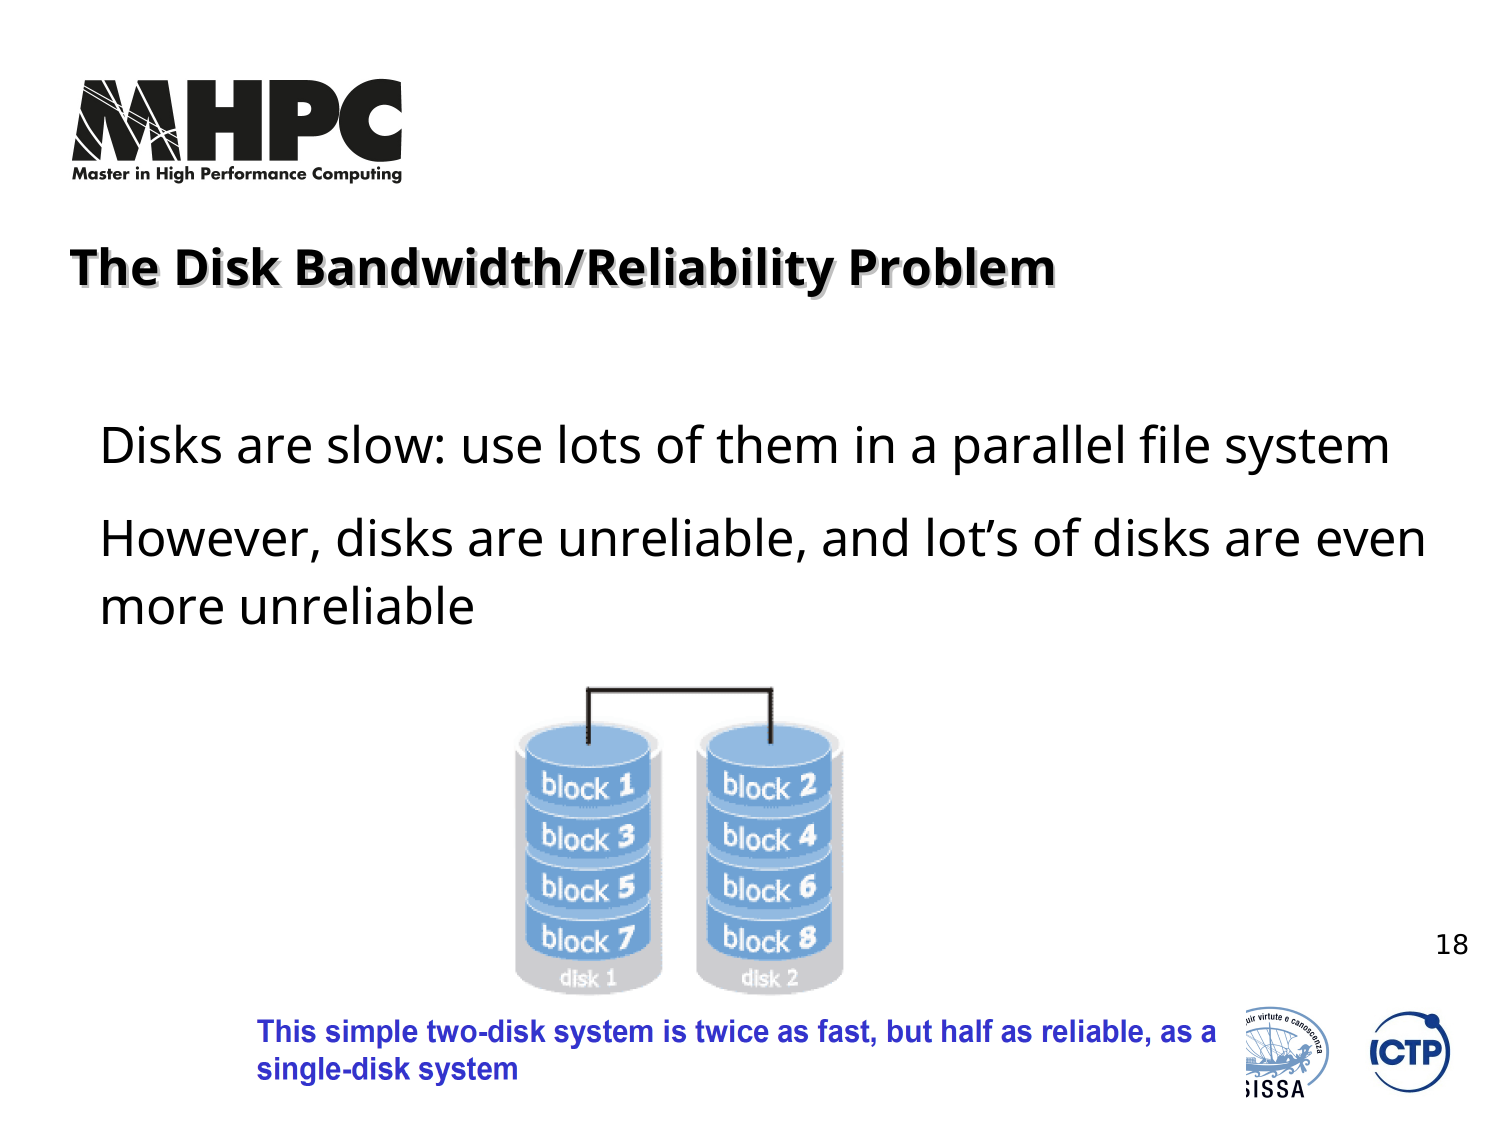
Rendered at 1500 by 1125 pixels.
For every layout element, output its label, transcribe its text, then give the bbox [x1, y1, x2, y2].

title The Disk Bandwidth/Reliability Problem [69, 172, 1291, 361]
picture [13, 10, 1500, 1125]
list Disks are slow: use lots of them in a parallel file system However, disks are unreliable, and lot’s of disks are even more unreliable [75, 316, 1447, 646]
